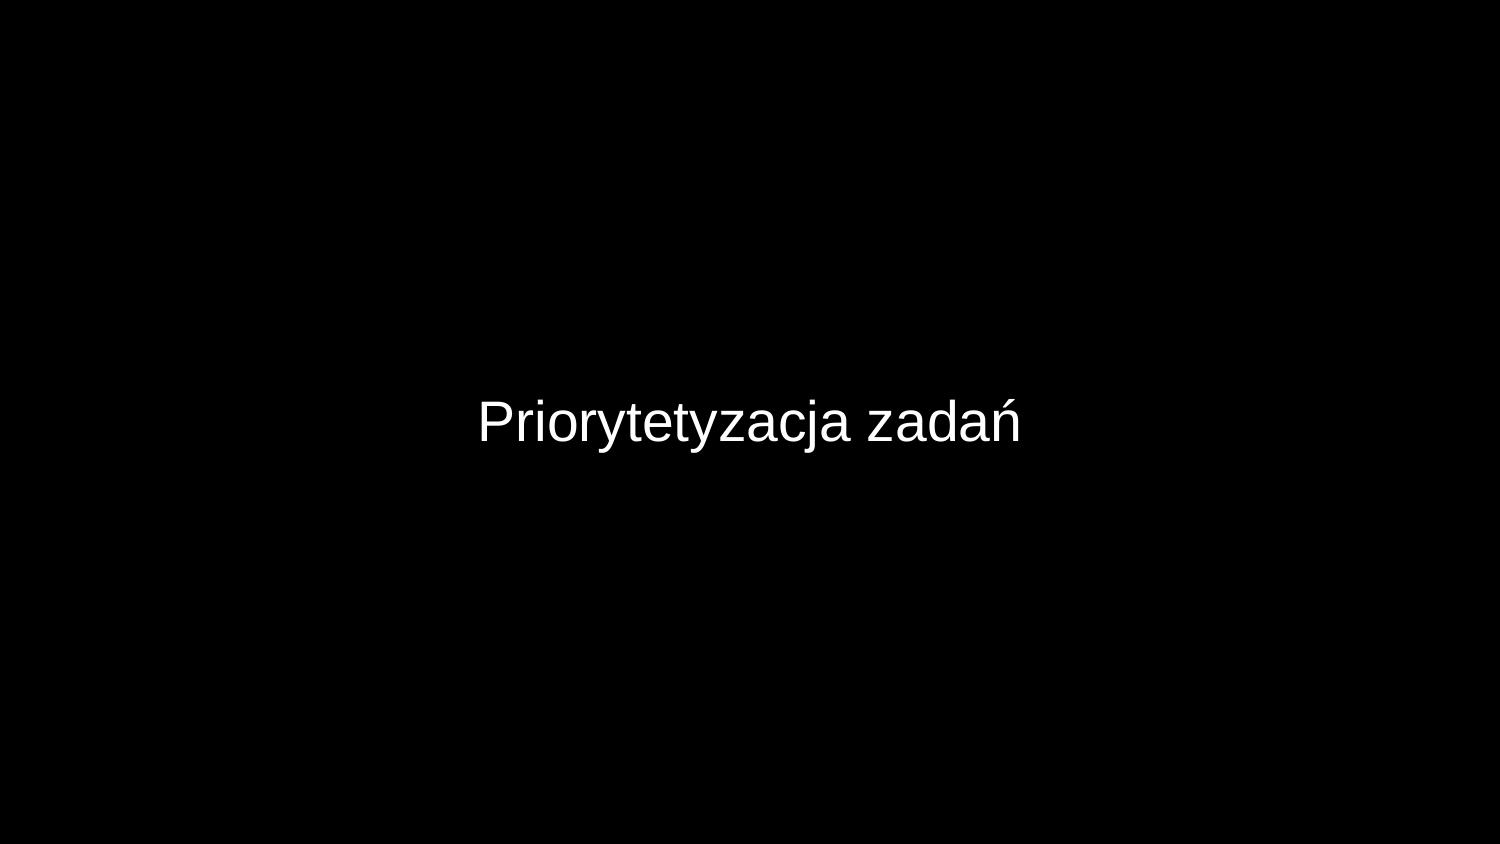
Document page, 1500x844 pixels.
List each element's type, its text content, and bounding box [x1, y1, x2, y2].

title Priorytetyzacja zadań [51, 374, 1449, 469]
